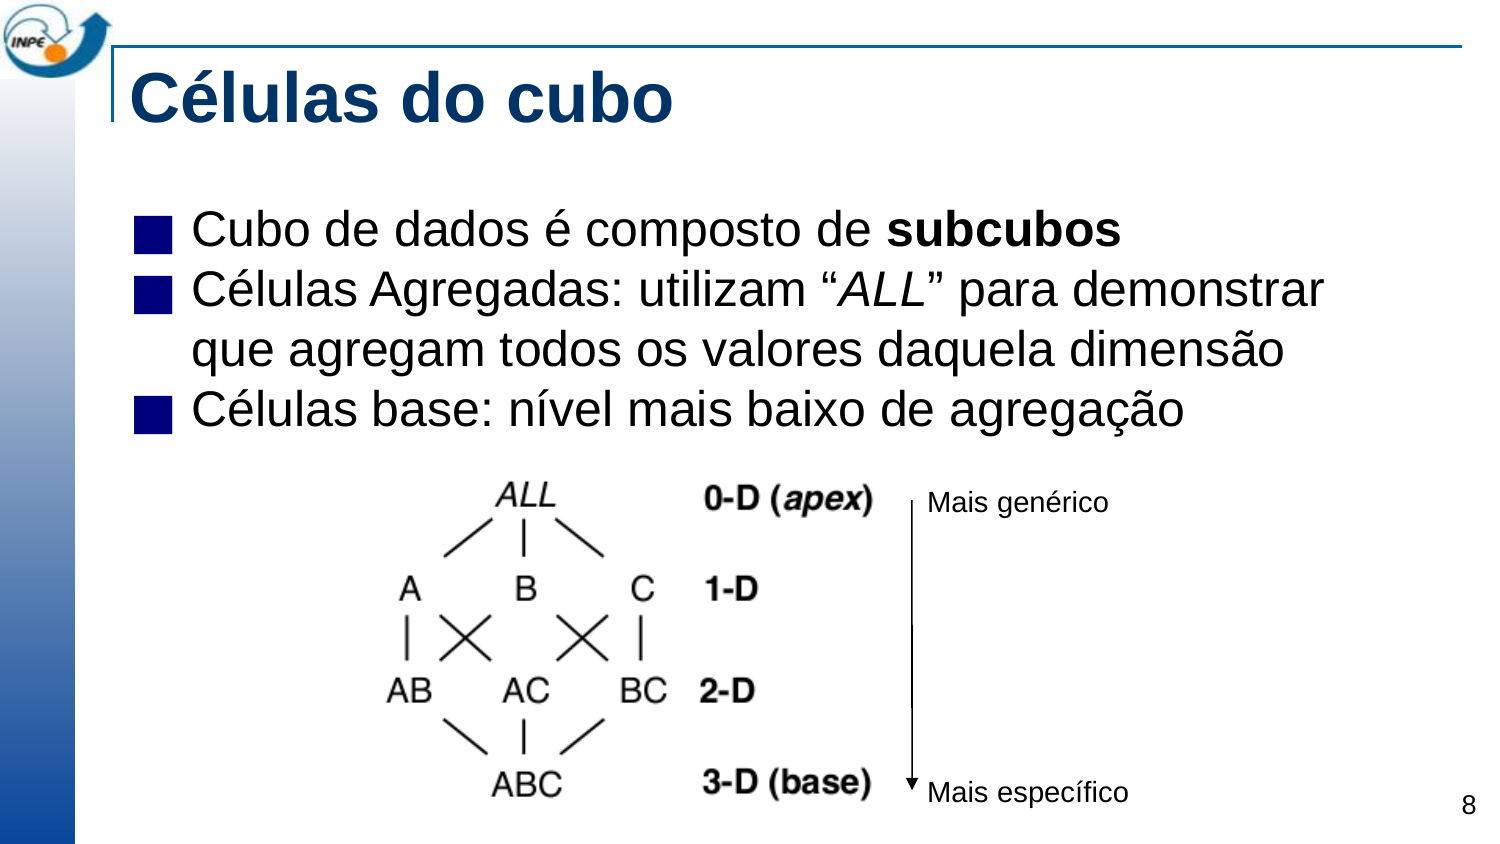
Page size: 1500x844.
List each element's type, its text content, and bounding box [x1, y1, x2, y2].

text_box Mais específico [911, 758, 1153, 823]
picture [0, 0, 113, 79]
text_box Mais genérico [911, 467, 1134, 533]
slide_number <number> [1403, 779, 1494, 844]
picture [347, 449, 892, 844]
title Células do cubo [112, 46, 1450, 141]
list Cubo de dados é composto de subcubos Células Agregadas: utilizam “ALL” para demonstrar que agregam todos os valores daquela dimensão Células base: nível mais baixo de agregação [99, 187, 1404, 450]
